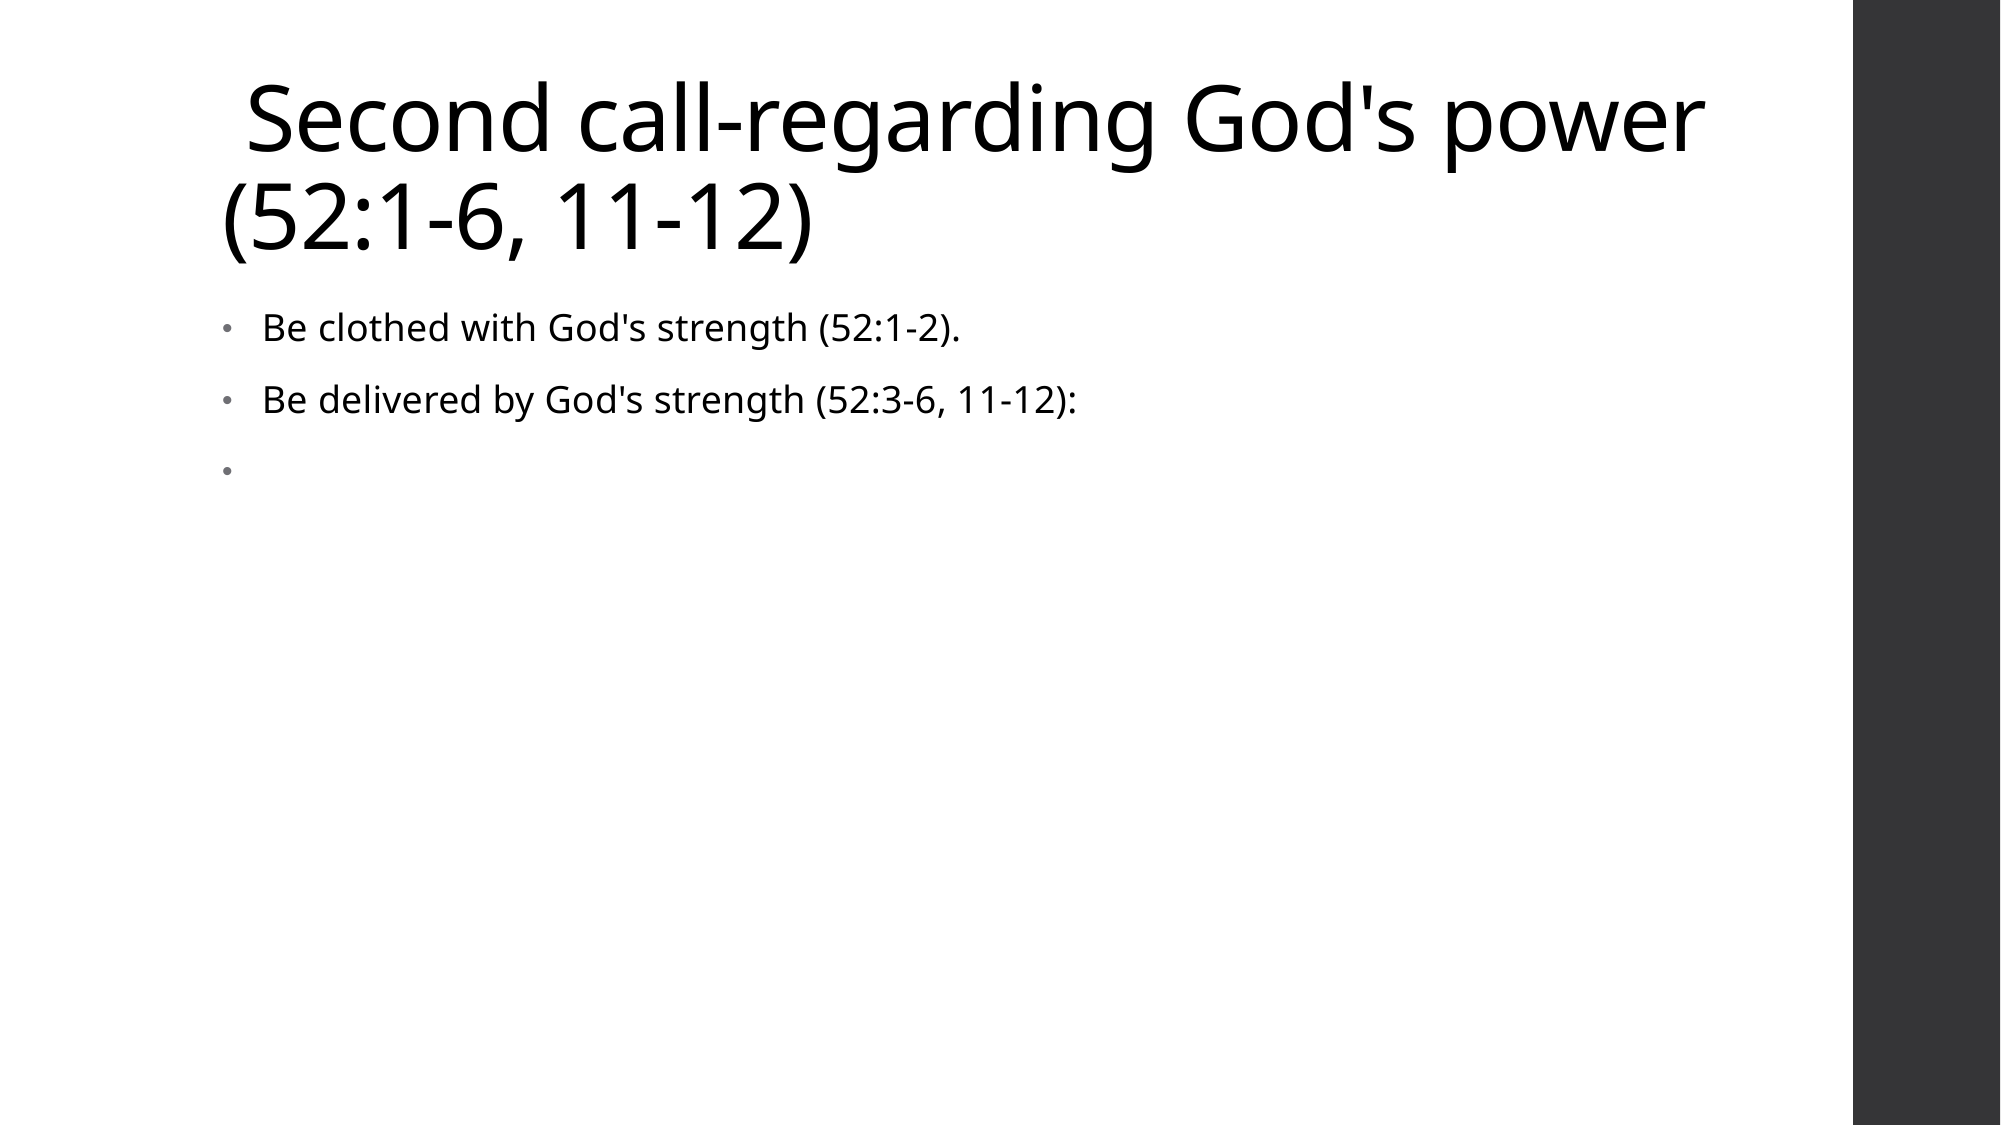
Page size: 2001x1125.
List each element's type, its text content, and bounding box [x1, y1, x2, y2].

list Be clothed with God's strength (52:1-2). Be delivered by God's strength (52:3-6, 11-12): [206, 299, 1617, 1014]
title Second call-regarding God's power (52:1-6, 11-12) [206, 60, 1797, 278]
